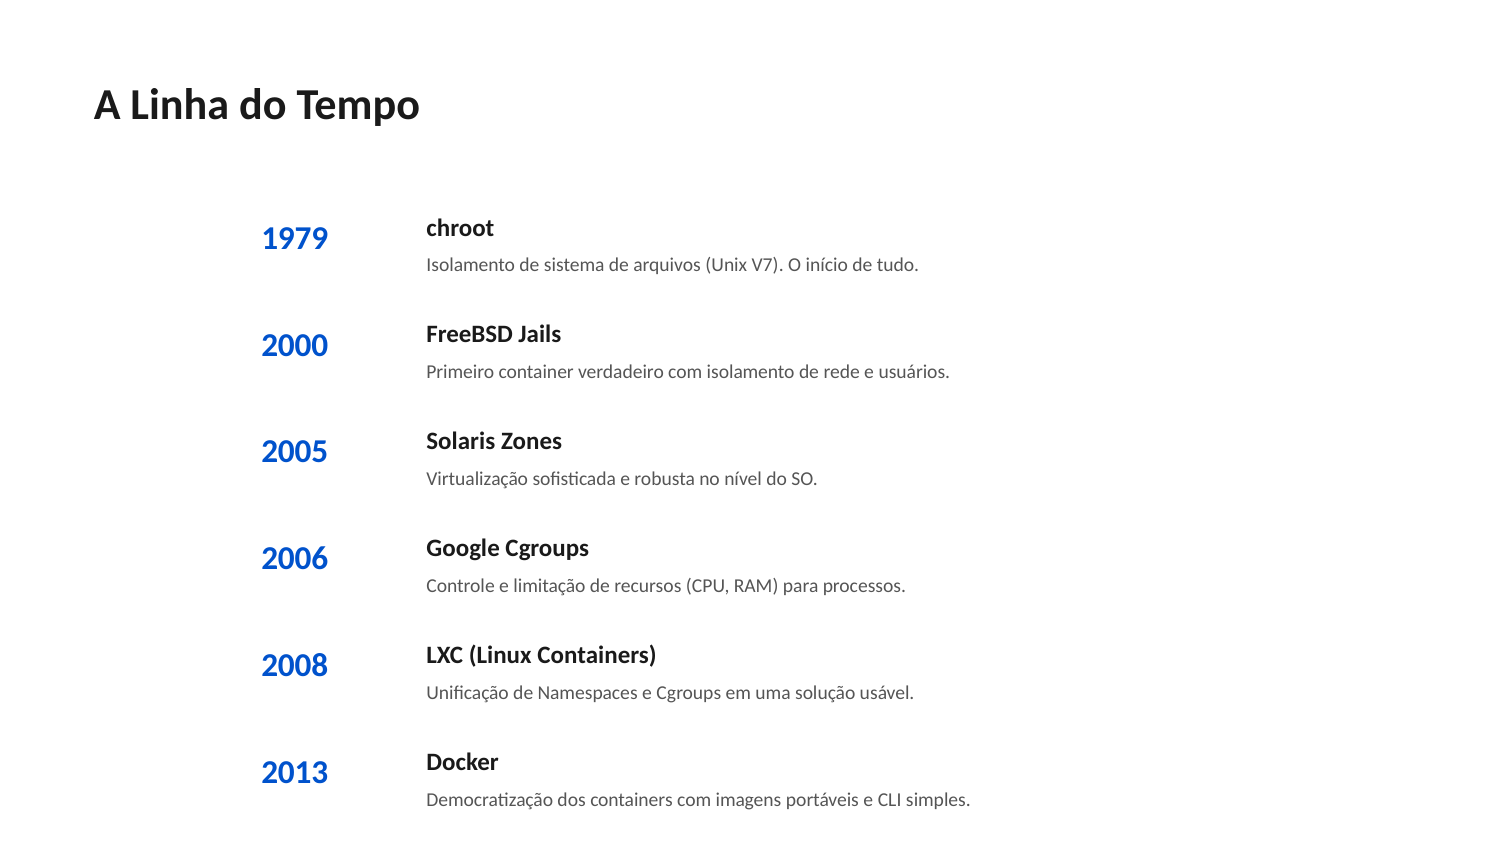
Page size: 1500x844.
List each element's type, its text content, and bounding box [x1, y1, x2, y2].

text_box FreeBSD Jails [426, 314, 562, 348]
text_box Controle e limitação de recursos (CPU, RAM) para processos. [426, 571, 907, 597]
text_box 2006 [93, 516, 329, 577]
text_box Unificação de Namespaces e Cgroups em uma solução usável. [426, 678, 915, 704]
text_box 1979 [93, 195, 329, 256]
text_box 2000 [93, 302, 329, 363]
text_box LXC (Linux Containers) [426, 635, 657, 669]
text_box 2005 [93, 409, 329, 470]
text_box Google Cgroups [426, 528, 590, 562]
text_box Docker [426, 742, 500, 776]
text_box 2013 [93, 730, 329, 791]
text_box Democratização dos containers com imagens portáveis e CLI simples. [426, 785, 972, 811]
text_box A Linha do Tempo [93, 70, 421, 129]
text_box Virtualização sofisticada e robusta no nível do SO. [426, 464, 818, 490]
text_box Primeiro container verdadeiro com isolamento de rede e usuários. [426, 357, 951, 383]
text_box Isolamento de sistema de arquivos (Unix V7). O início de tudo. [426, 250, 920, 276]
text_box Solaris Zones [426, 421, 563, 455]
text_box 2008 [93, 623, 329, 684]
text_box chroot [426, 207, 495, 242]
